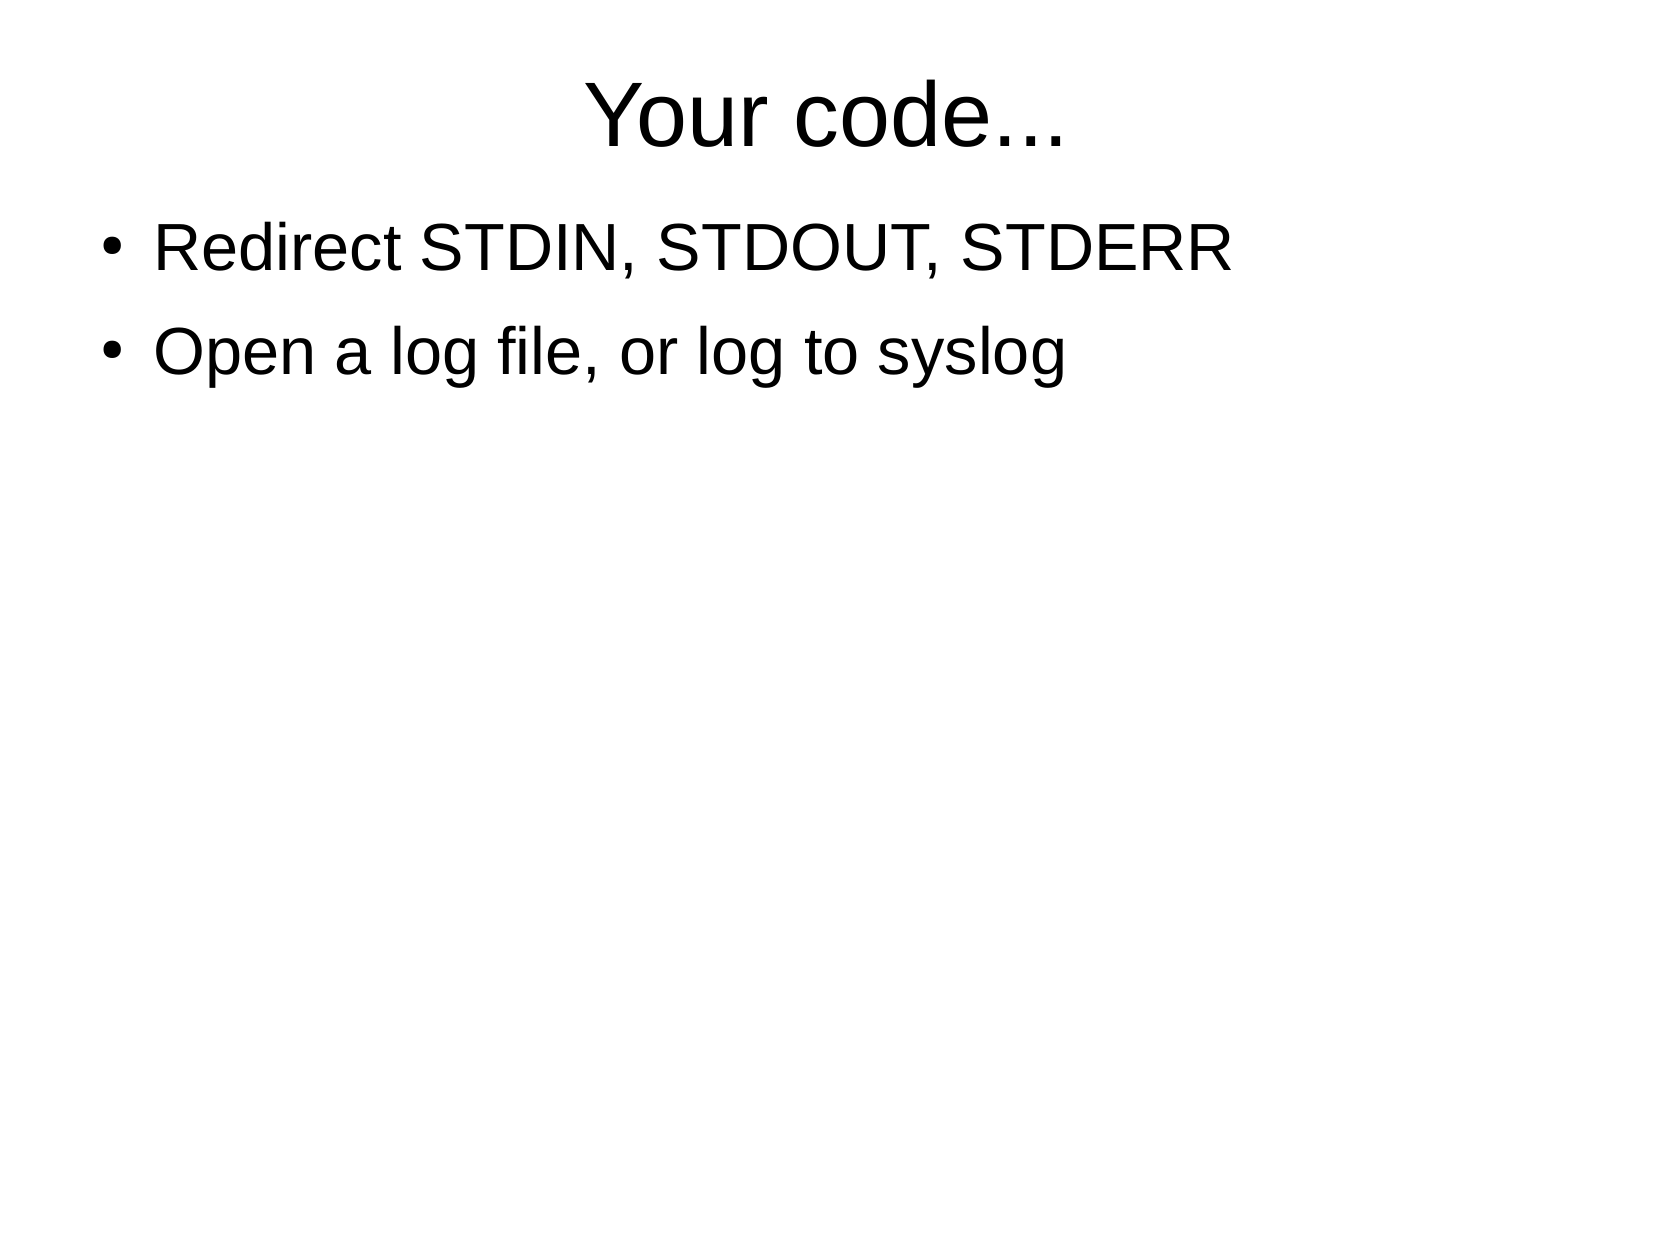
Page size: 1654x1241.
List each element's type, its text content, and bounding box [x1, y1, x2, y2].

title Your code... [82, 49, 1571, 181]
list Redirect STDIN, STDOUT, STDERR Open a log file, or log to syslog [82, 210, 1571, 1010]
